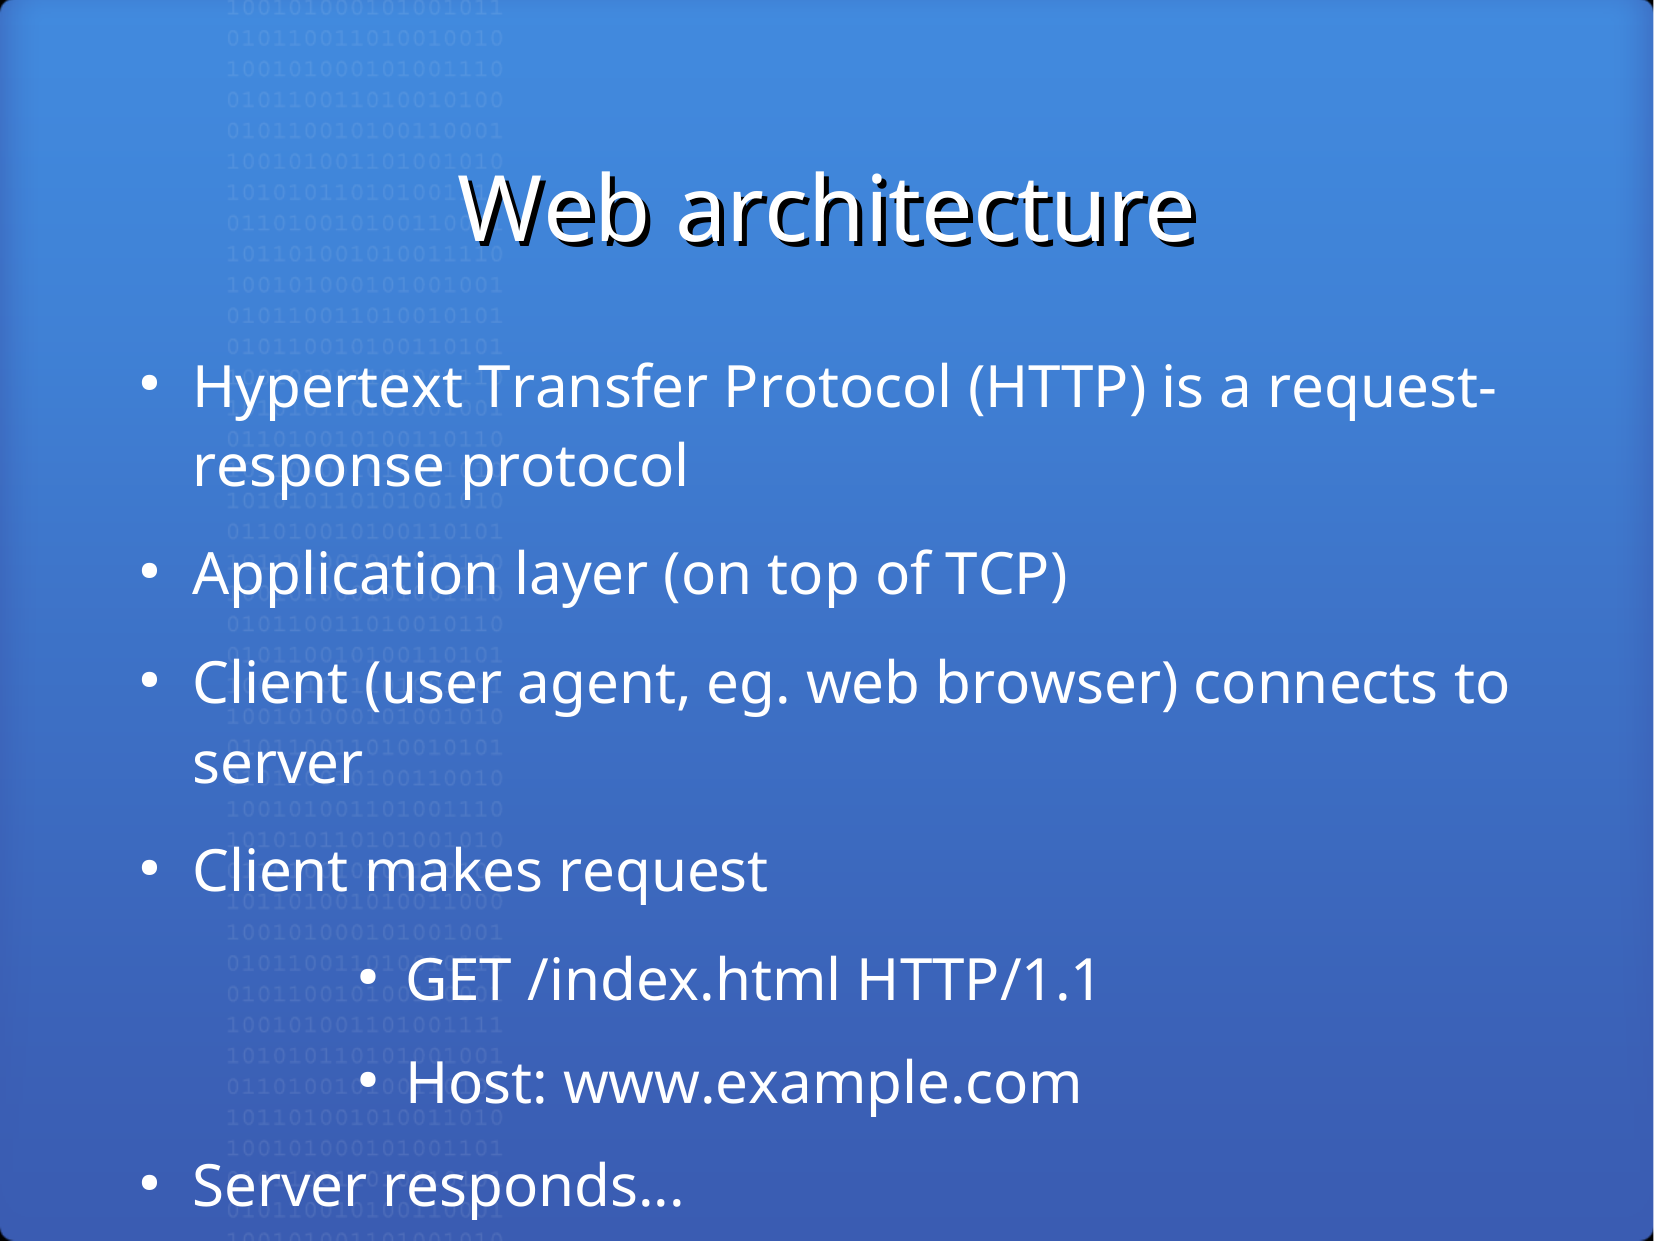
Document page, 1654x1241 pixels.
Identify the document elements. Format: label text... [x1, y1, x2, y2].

title Web architecture [121, 102, 1534, 310]
list Hypertext Transfer Protocol (HTTP) is a request-response protocol Application layer (on top of TCP) Client (user agent, eg. web browser) connects to server Client makes request GET /index.html HTTP/1.1 Host: www.example.com Server responds... [121, 344, 1534, 1120]
picture [0, 0, 1654, 1241]
